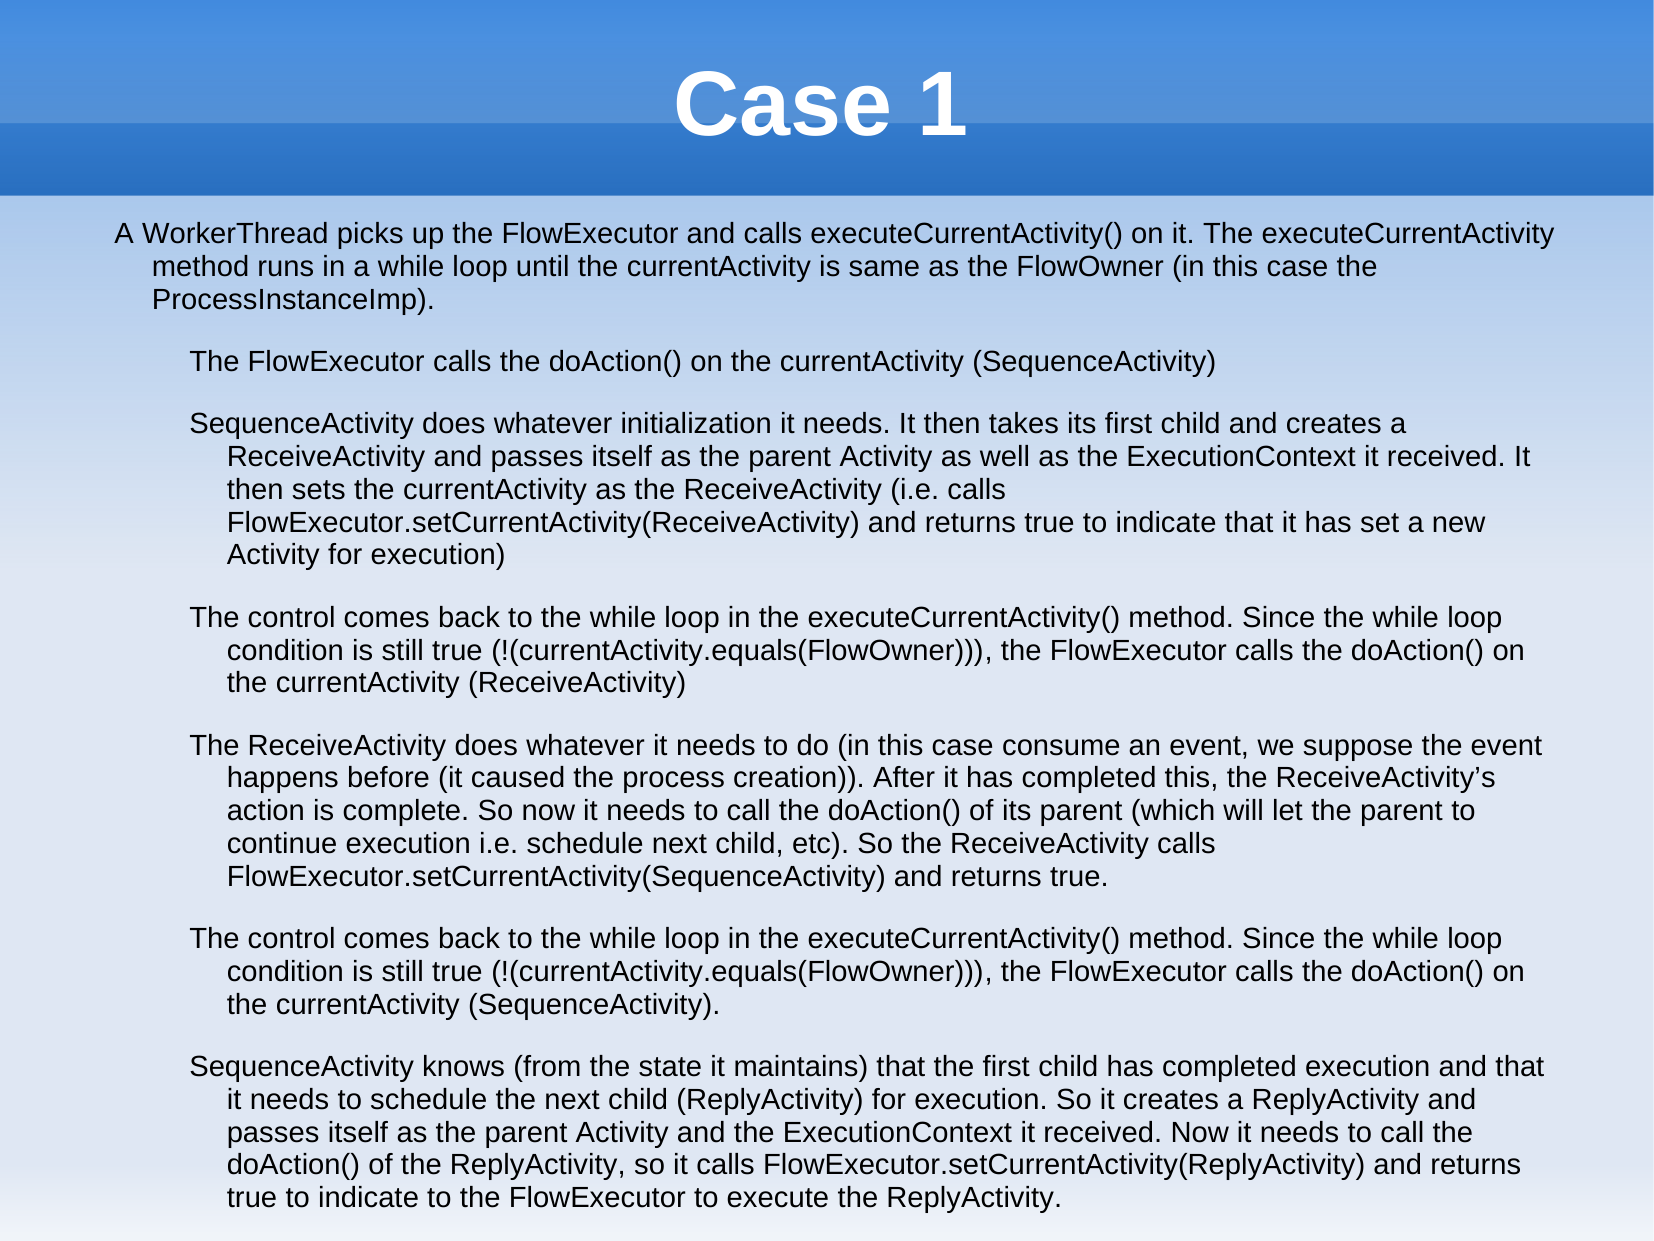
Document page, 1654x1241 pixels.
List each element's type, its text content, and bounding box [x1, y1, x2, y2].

list A WorkerThread picks up the FlowExecutor and calls executeCurrentActivity() on it. The executeCurrentActivity method runs in a while loop until the currentActivity is same as the FlowOwner (in this case the ProcessInstanceImp). The FlowExecutor calls the doAction() on the currentActivity (SequenceActivity) SequenceActivity does whatever initialization it needs. It then takes its first child and creates a ReceiveActivity and passes itself as the parent Activity as well as the ExecutionContext it received. It then sets the currentActivity as the ReceiveActivity (i.e. calls FlowExecutor.setCurrentActivity(ReceiveActivity) and returns true to indicate that it has set a new Activity for execution) The control comes back to the while loop in the executeCurrentActivity() method. Since the while loop condition is still true (!(currentActivity.equals(FlowOwner))), the FlowExecutor calls the doAction() on the currentActivity (ReceiveActivity) The ReceiveActivity does whatever it needs to do (in this case consume an event, we suppose the event happens before (it caused the process creation)). After it has completed this, the ReceiveActivity’s action is complete. So now it needs to call the doAction() of its parent (which will let the parent to continue execution i.e. schedule next child, etc). So the ReceiveActivity calls FlowExecutor.setCurrentActivity(SequenceActivity) and returns true. The control comes back to the while loop in the executeCurrentActivity() method. Since the while loop condition is still true (!(currentActivity.equals(FlowOwner))), the FlowExecutor calls the doAction() on the currentActivity (SequenceActivity). SequenceActivity knows (from the state it maintains) that the first child has completed execution and that it needs to schedule the next child (ReplyActivity) for execution. So it creates a ReplyActivity and passes itself as the parent Activity and the ExecutionContext it received. Now it needs to call the doAction() of the ReplyActivity, so it calls FlowExecutor.setCurrentActivity(ReplyActivity) and returns true to indicate to the FlowExecutor to execute the ReplyActivity. [76, 217, 1565, 1214]
picture [0, 0, 1654, 1241]
title Case 1 [76, 7, 1565, 200]
